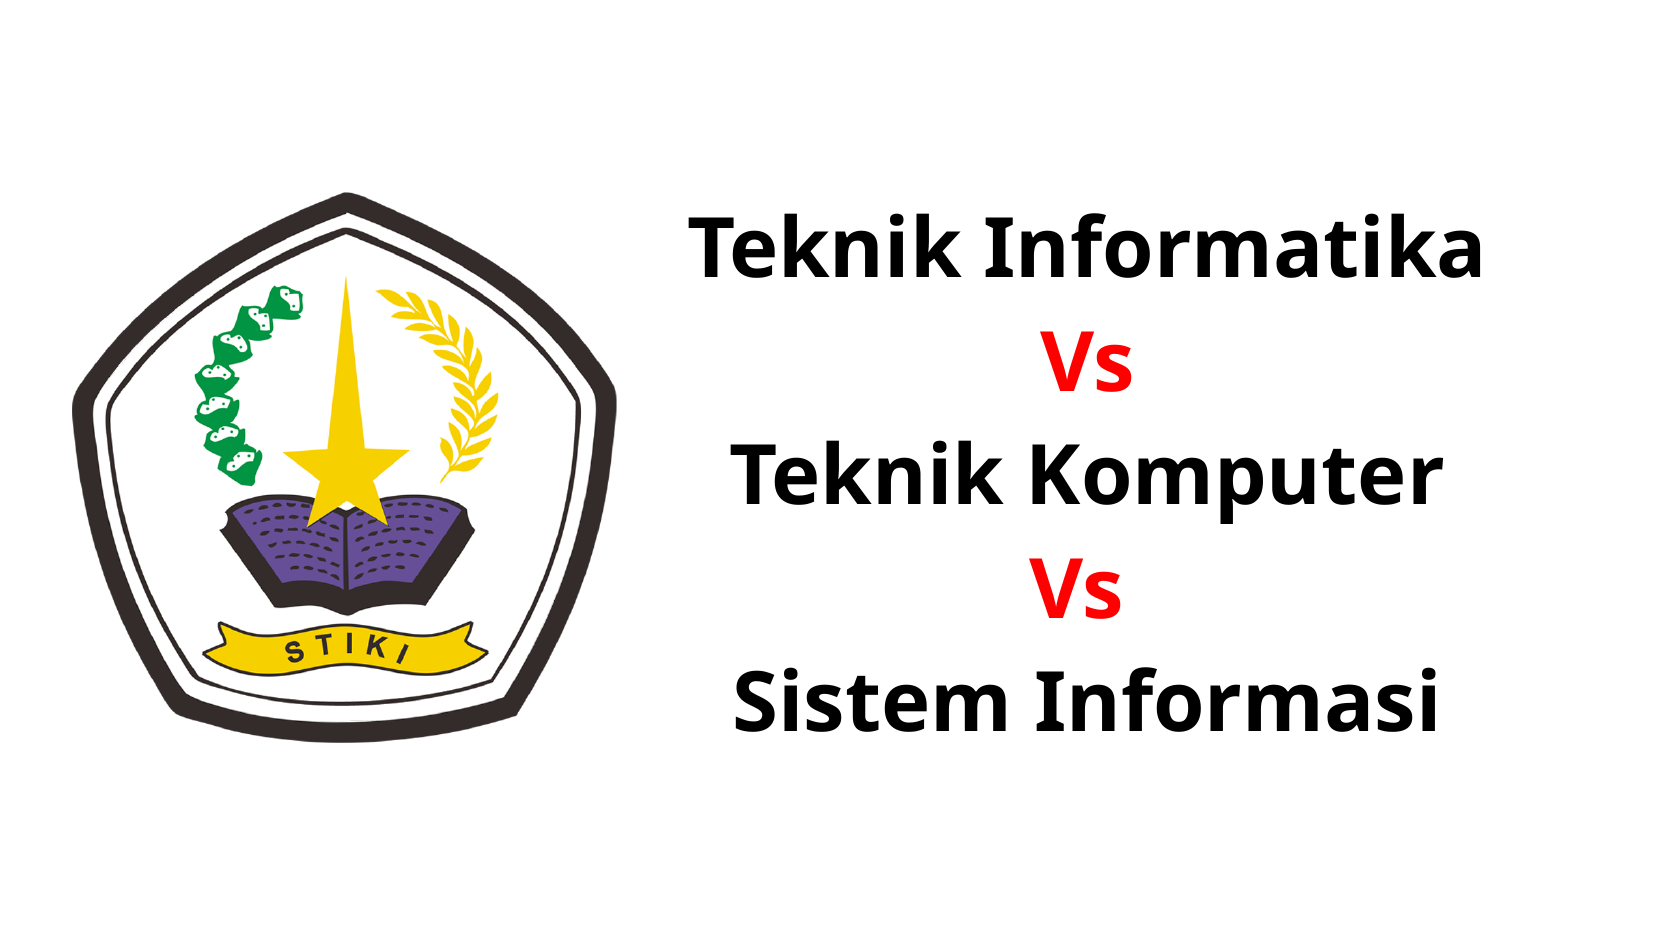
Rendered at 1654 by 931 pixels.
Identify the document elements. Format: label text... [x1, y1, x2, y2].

picture [54, 184, 640, 755]
text_box Teknik Informatika Vs Teknik Komputer Vs Sistem Informasi [660, 181, 1516, 751]
